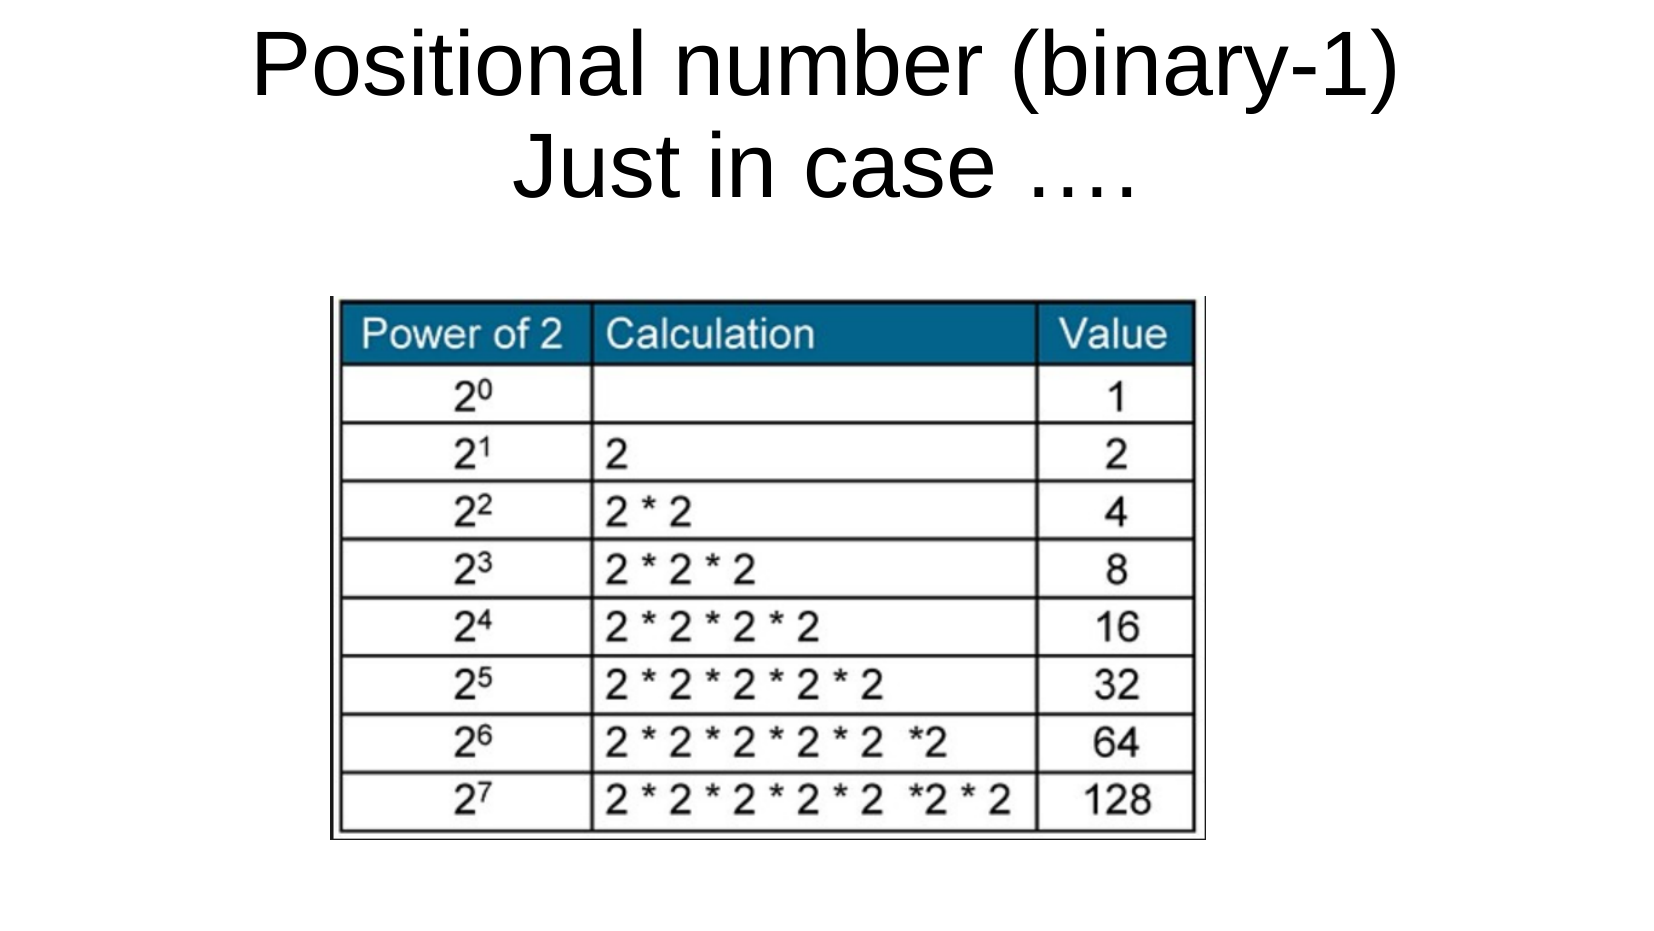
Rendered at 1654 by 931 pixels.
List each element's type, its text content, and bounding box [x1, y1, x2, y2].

picture [330, 296, 1206, 841]
title Positional number (binary-1) Just in case …. [82, 12, 1571, 218]
